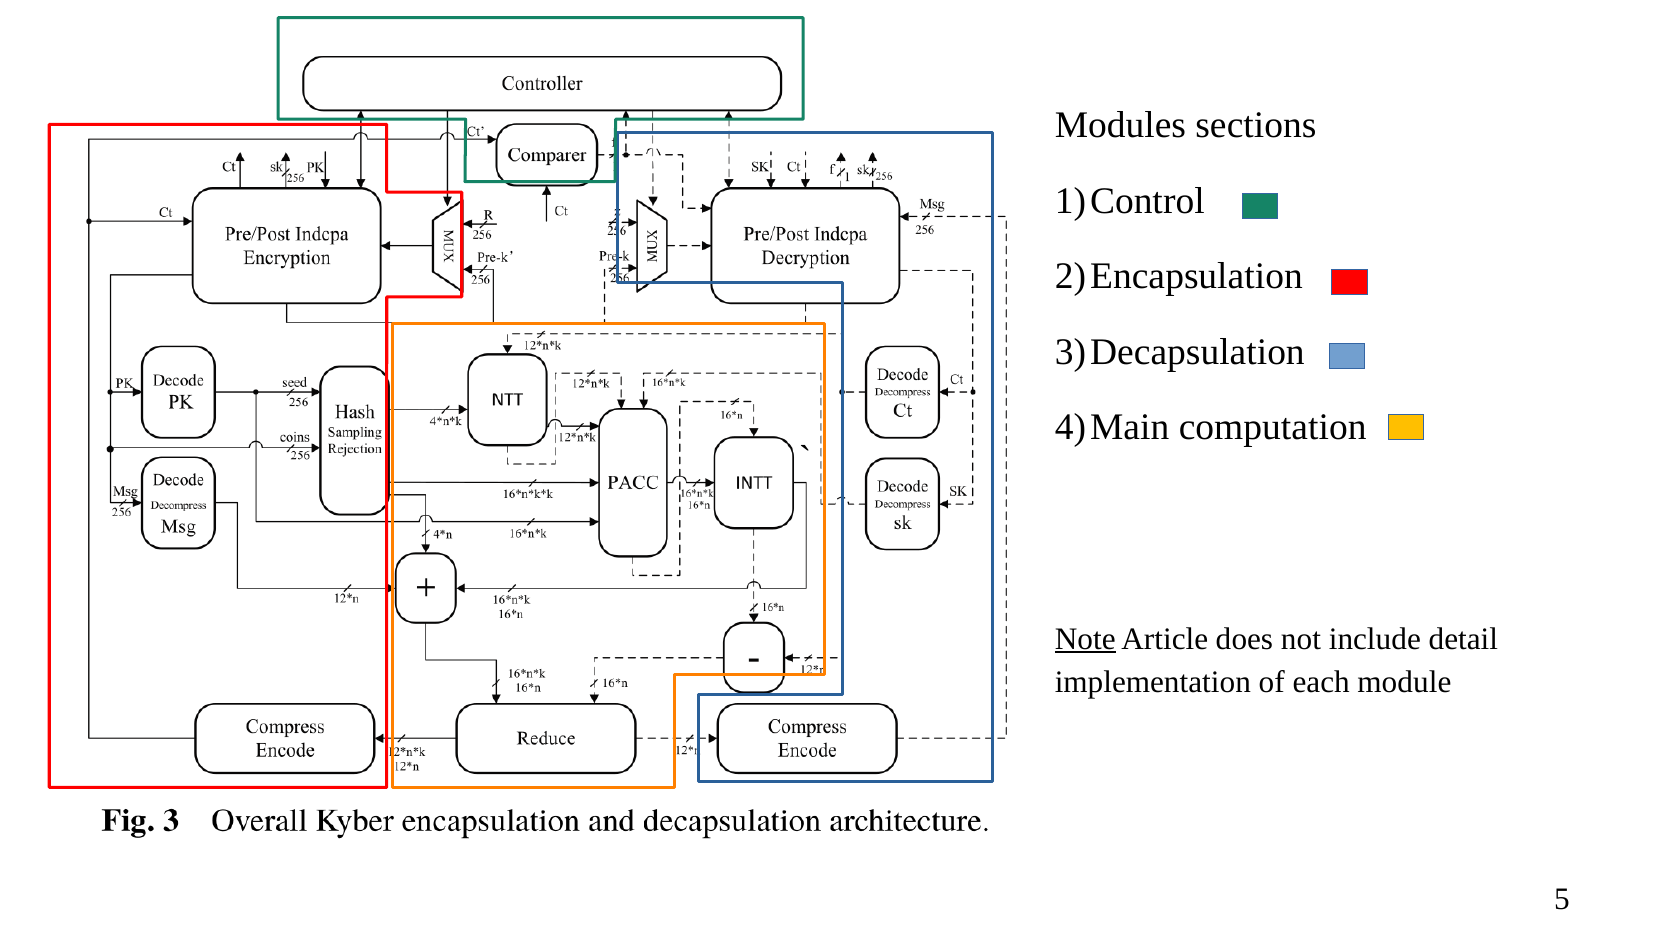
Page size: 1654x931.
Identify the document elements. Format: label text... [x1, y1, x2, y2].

text_box Modules sections Control Encapsulation Decapsulation Main computation Note Article does not include detail implementation of each module [1039, 86, 1640, 707]
text_box [1329, 343, 1365, 369]
text_box [1331, 269, 1368, 295]
picture [280, 37, 801, 180]
text_box [1388, 414, 1424, 440]
text_box ` [617, 132, 993, 782]
picture [29, 37, 1029, 854]
text_box [1242, 193, 1278, 219]
